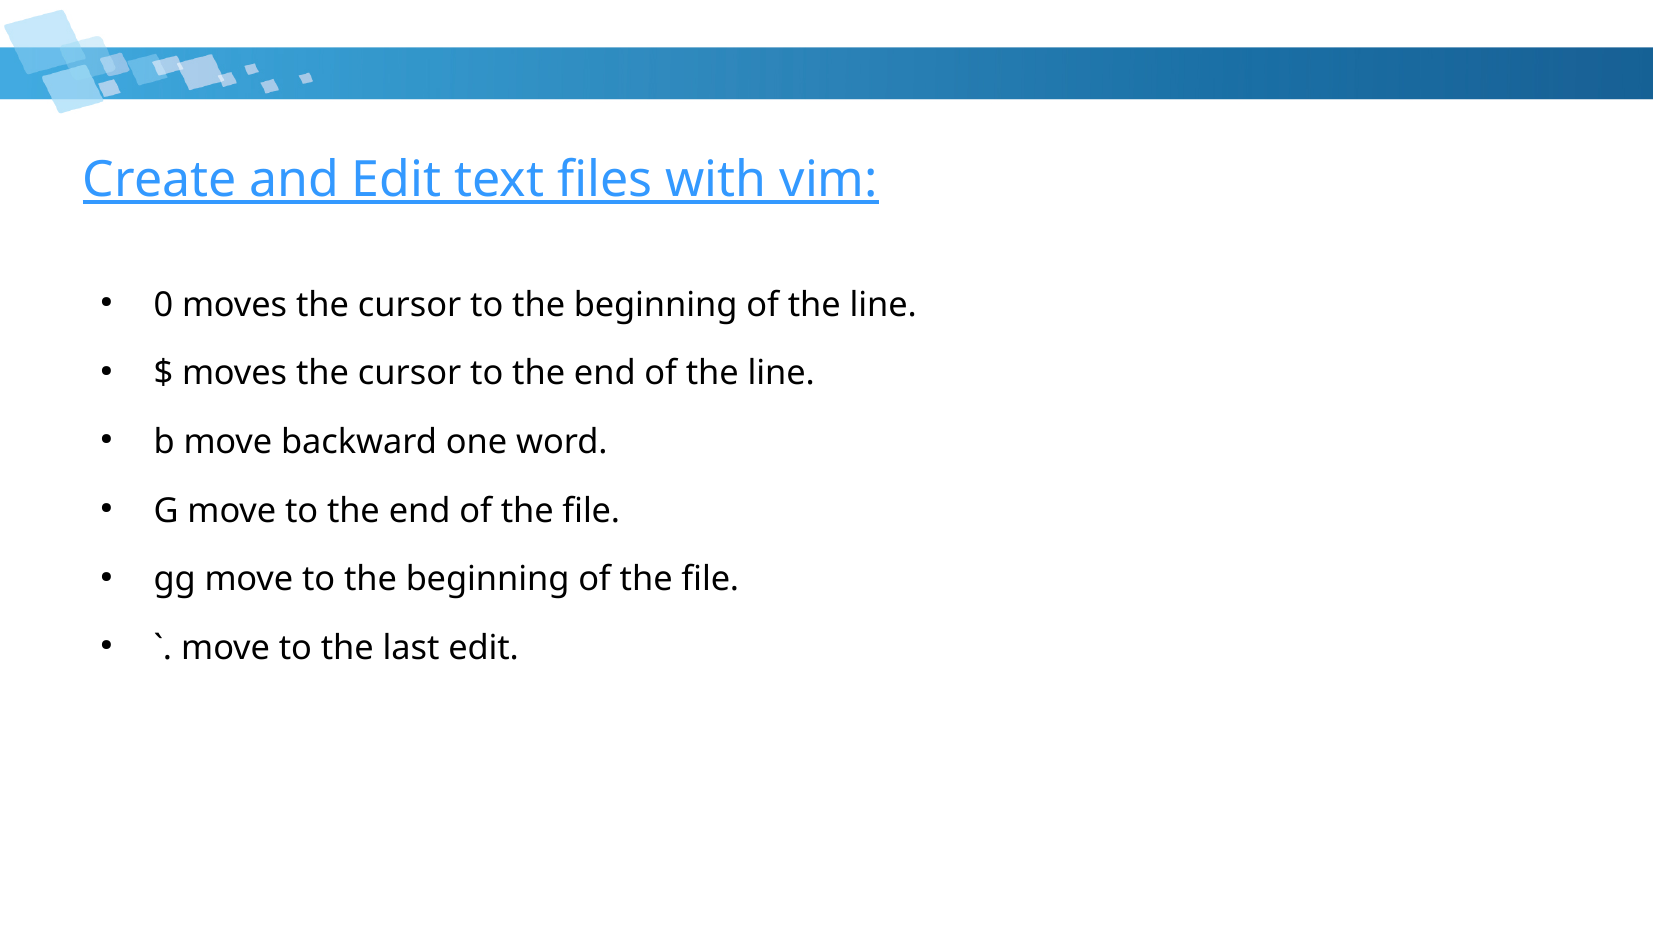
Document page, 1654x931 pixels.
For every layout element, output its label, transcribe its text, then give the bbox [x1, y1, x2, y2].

picture [0, 0, 1653, 929]
list 0 moves the cursor to the beginning of the line. $ moves the cursor to the end of the line. b move backward one word. G move to the end of the file. gg move to the beginning of the file. `. move to the last edit. [82, 279, 1571, 820]
title Create and Edit text files with vim: [82, 99, 1571, 255]
